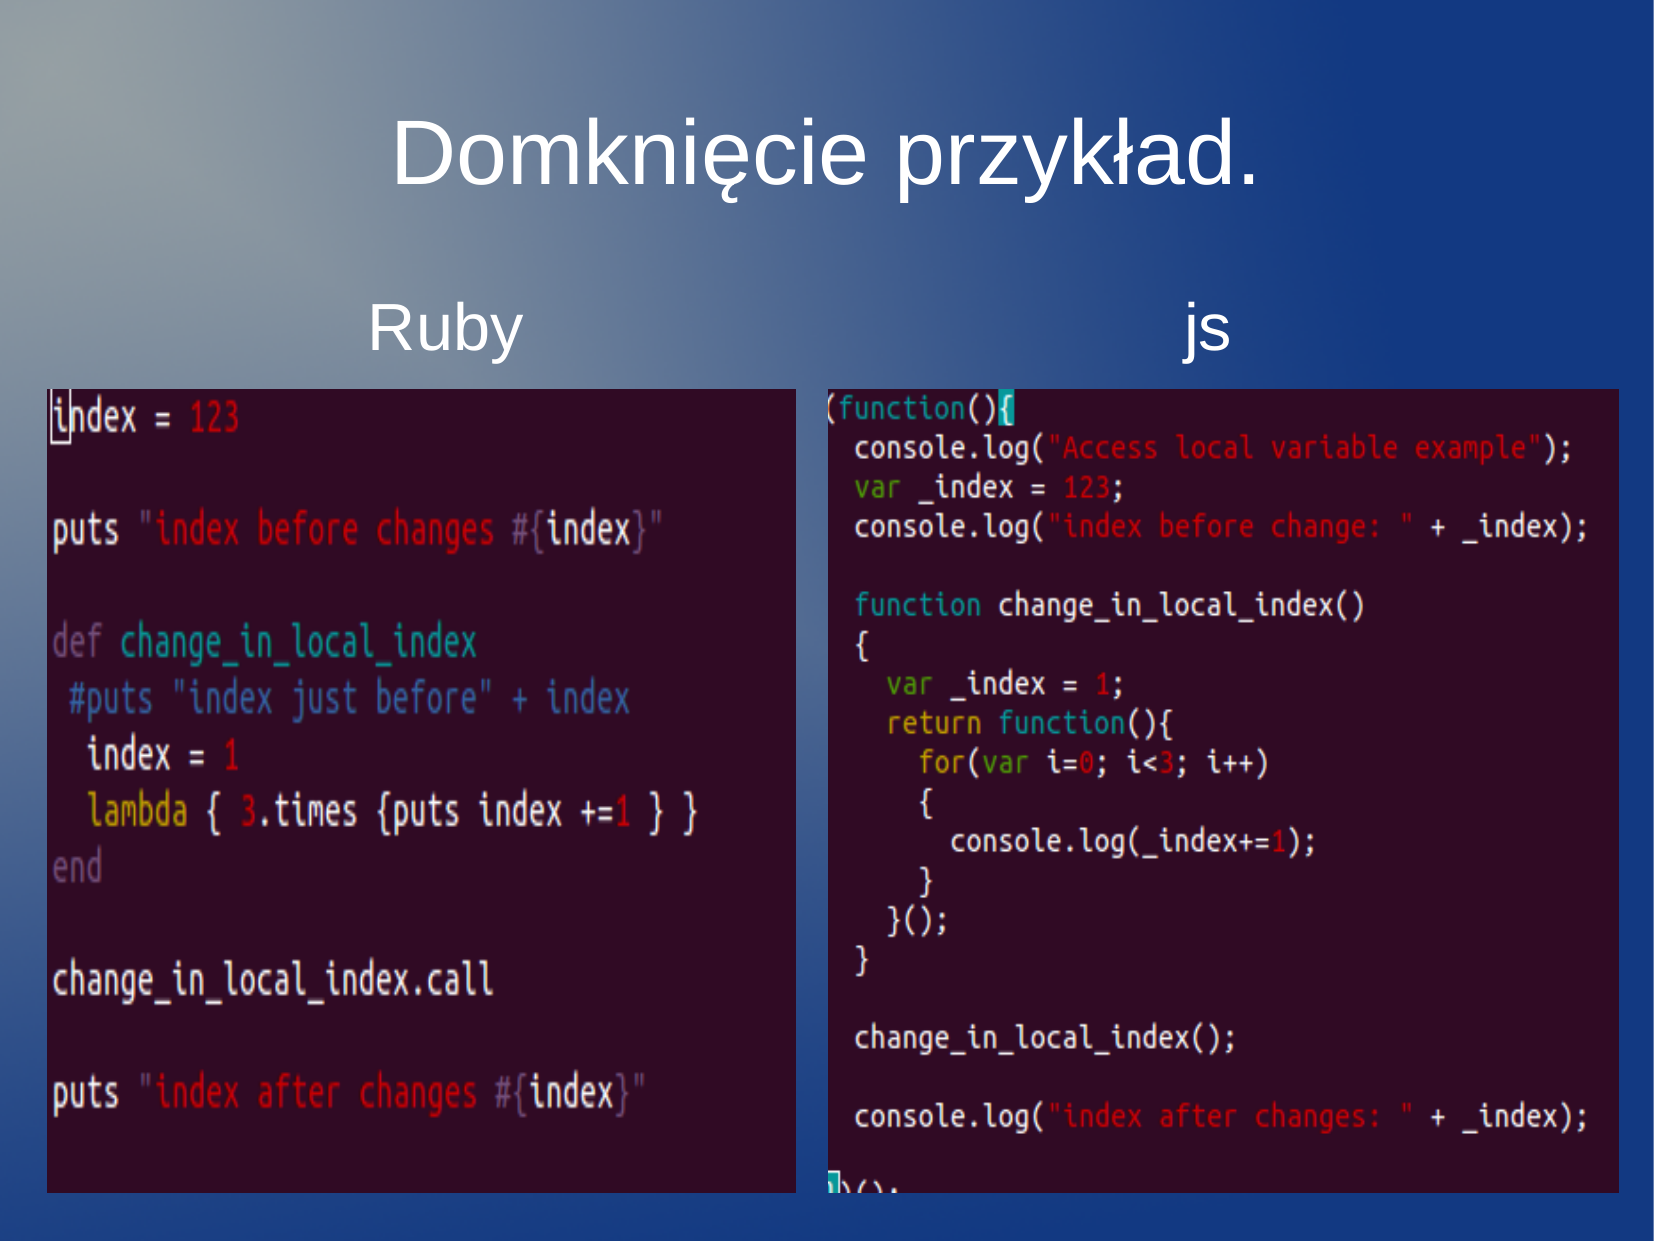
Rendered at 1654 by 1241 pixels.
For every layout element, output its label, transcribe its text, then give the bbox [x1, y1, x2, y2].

title Domknięcie przykład. [82, 49, 1571, 257]
list Ruby [82, 290, 809, 1094]
picture [0, 0, 1654, 1241]
list js [845, 290, 1572, 389]
